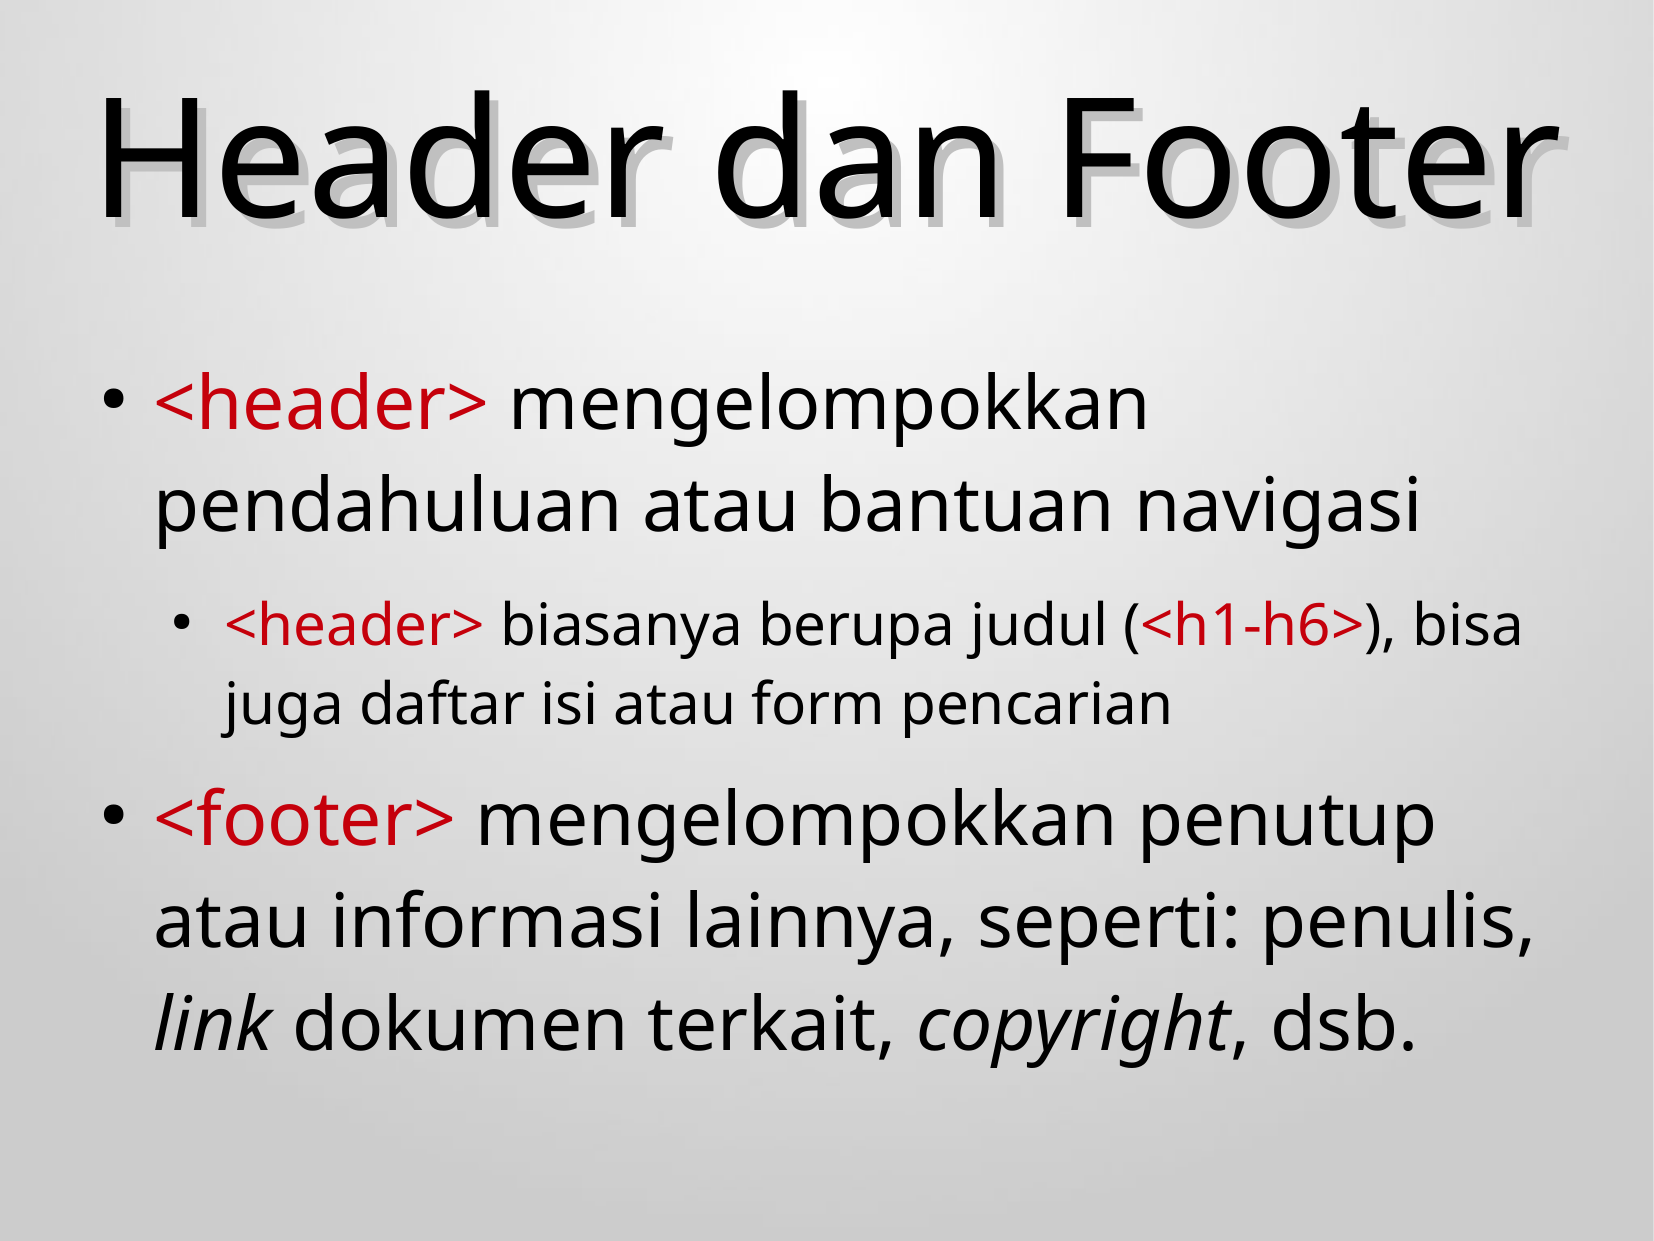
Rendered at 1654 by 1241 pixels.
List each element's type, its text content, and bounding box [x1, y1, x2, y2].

picture [0, 0, 1654, 1241]
title Header dan Footer [82, 49, 1571, 257]
list <header> mengelompokkan pendahuluan atau bantuan navigasi <header> biasanya berupa judul (<h1-h6>), bisa juga daftar isi atau form pencarian <footer> mengelompokkan penutup atau informasi lainnya, seperti: penulis, link dokumen terkait, copyright, dsb. [82, 349, 1571, 1168]
